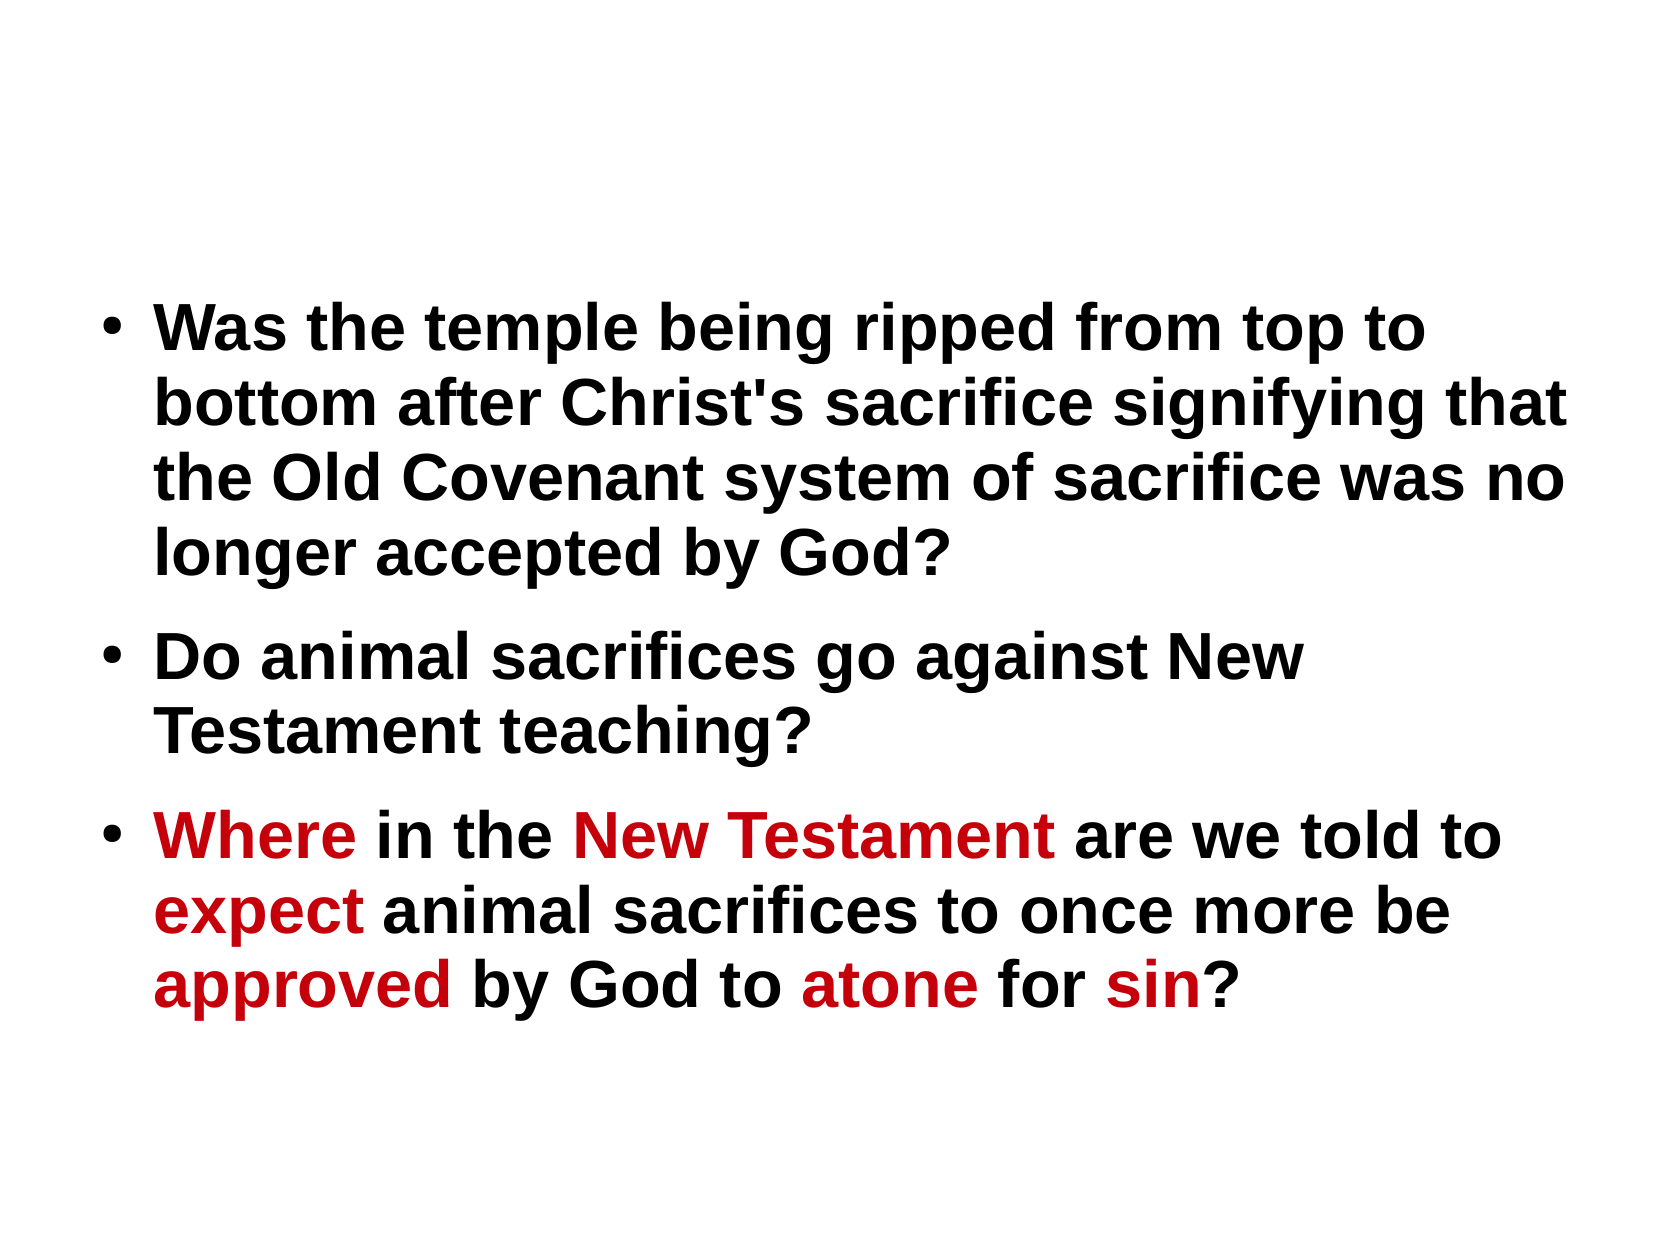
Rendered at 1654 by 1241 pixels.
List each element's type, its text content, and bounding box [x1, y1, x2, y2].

list Was the temple being ripped from top to bottom after Christ's sacrifice signifying that the Old Covenant system of sacrifice was no longer accepted by God? Do animal sacrifices go against New Testament teaching? Where in the New Testament are we told to expect animal sacrifices to once more be approved by God to atone for sin? [82, 290, 1571, 1109]
